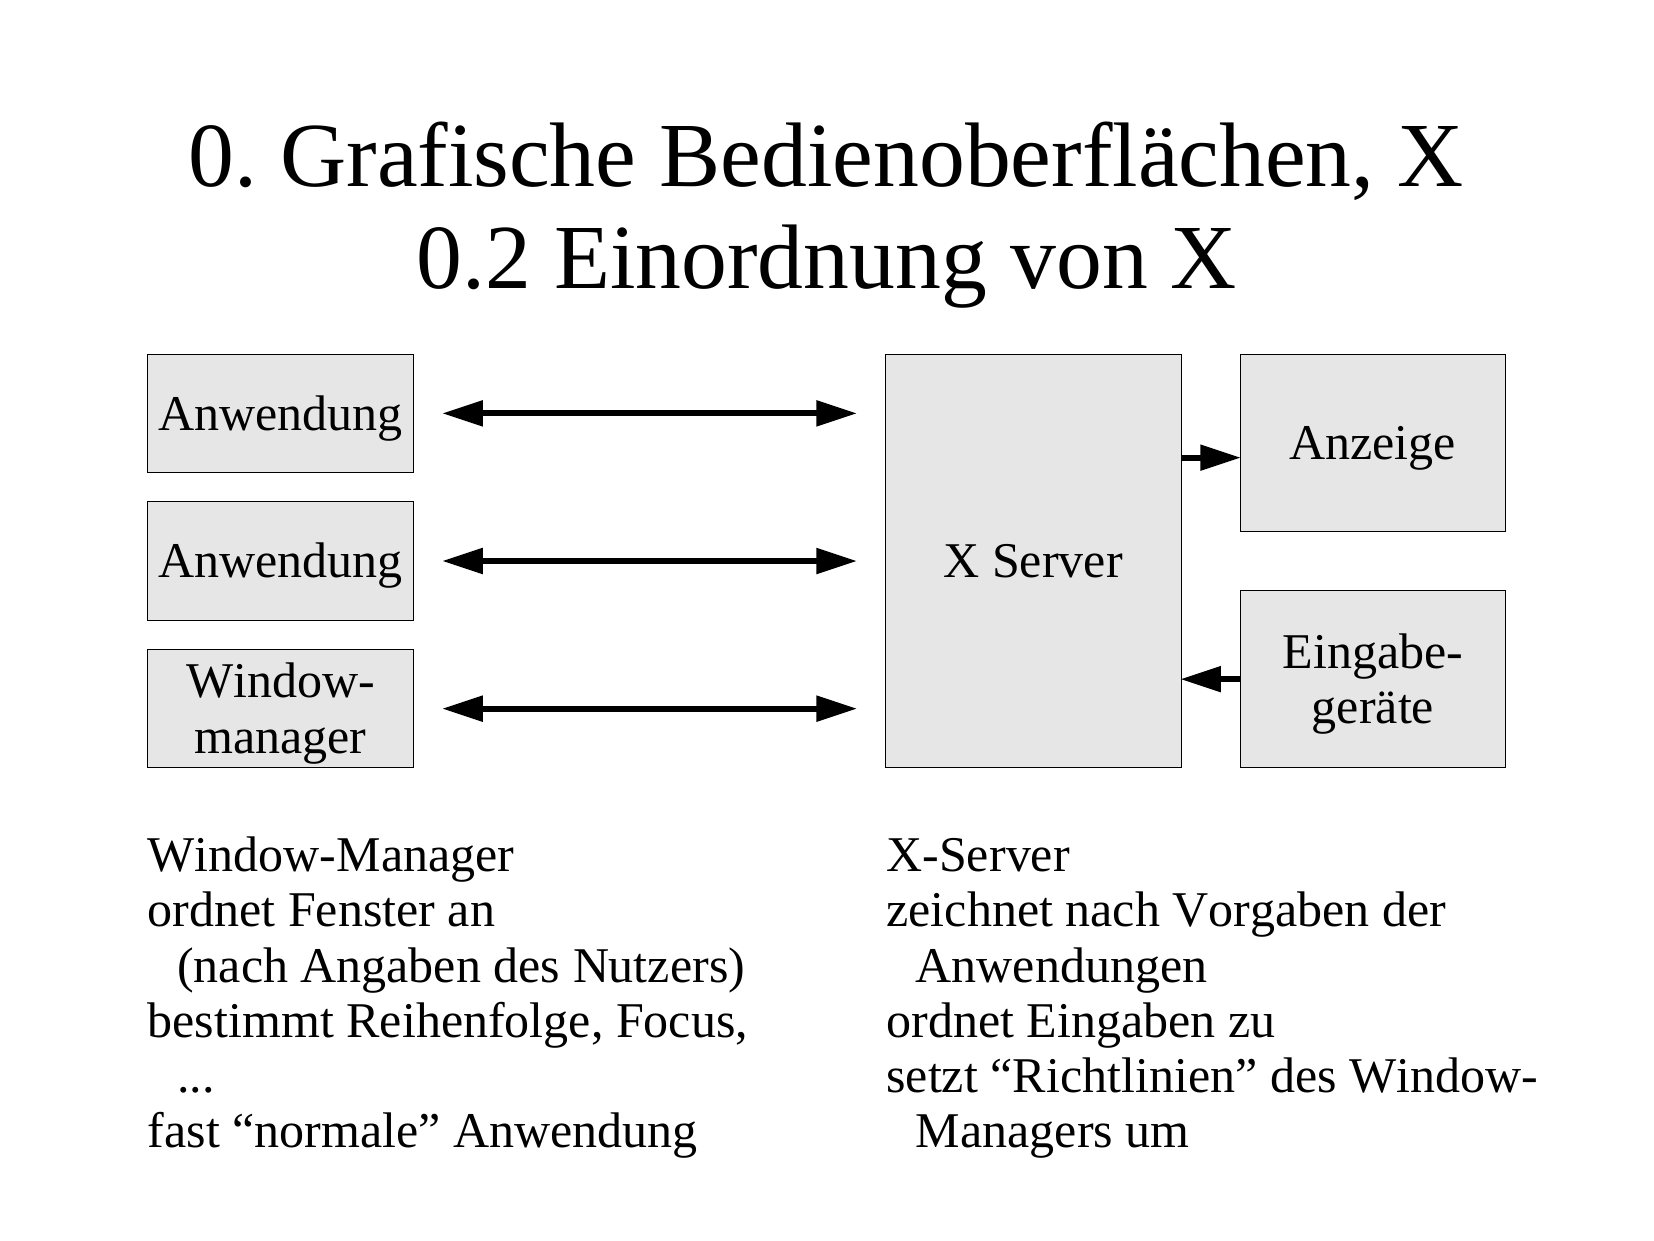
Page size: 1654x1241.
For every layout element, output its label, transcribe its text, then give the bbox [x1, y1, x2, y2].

text_box Eingabe- geräte [1240, 590, 1506, 768]
text_box X Server [885, 354, 1182, 768]
text_box Window- manager [147, 649, 414, 768]
text_box X-Server zeichnet nach Vorgaben der Anwendungen ordnet Eingaben zu setzt “Richtlinien” des Window- Managers um [886, 827, 1569, 1159]
text_box Window-Manager ordnet Fenster an (nach Angaben des Nutzers) bestimmt Reihenfolge, Focus, ... fast “normale” Anwendung [147, 827, 778, 1159]
text_box Anwendung [147, 501, 414, 621]
title 0. Grafische Bedienoberflächen, X 0.2 Einordnung von X [121, 102, 1534, 311]
text_box Anwendung [147, 354, 414, 473]
text_box Anzeige [1240, 354, 1506, 532]
